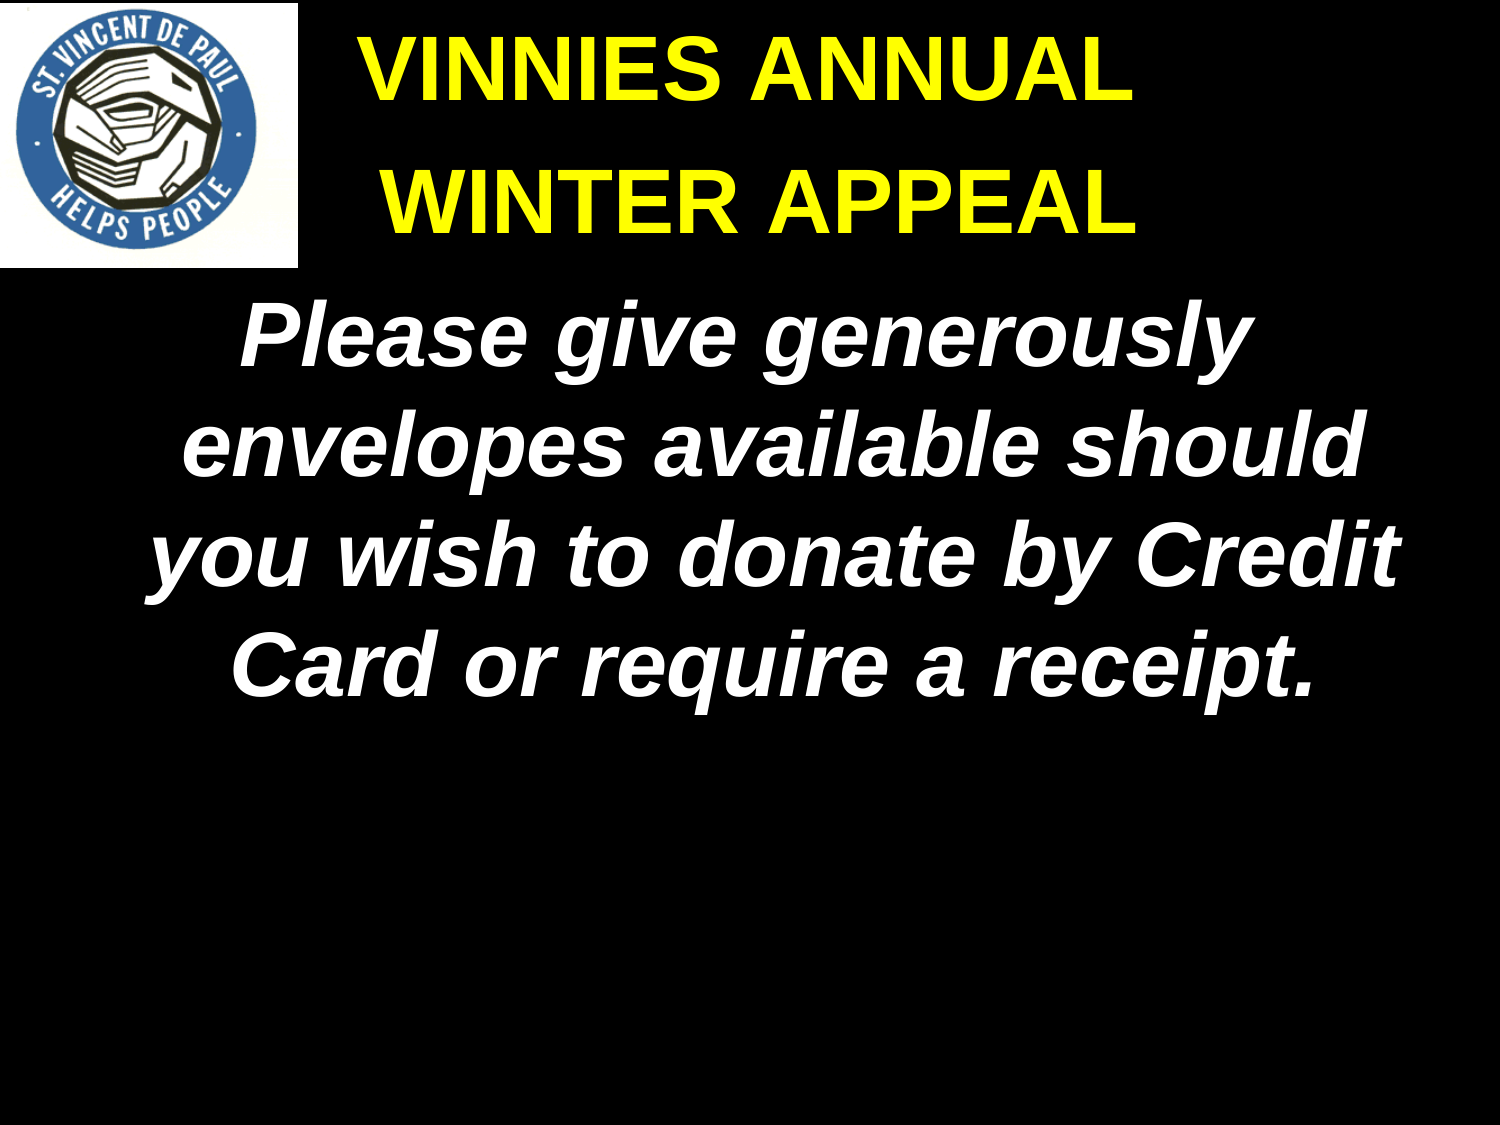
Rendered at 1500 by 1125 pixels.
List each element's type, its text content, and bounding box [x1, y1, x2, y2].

text_box VINNIES ANNUAL WINTER APPEAL Please give generously envelopes available should you wish to donate by Credit Card or require a receipt. [71, 1, 1422, 744]
picture [0, 3, 298, 268]
